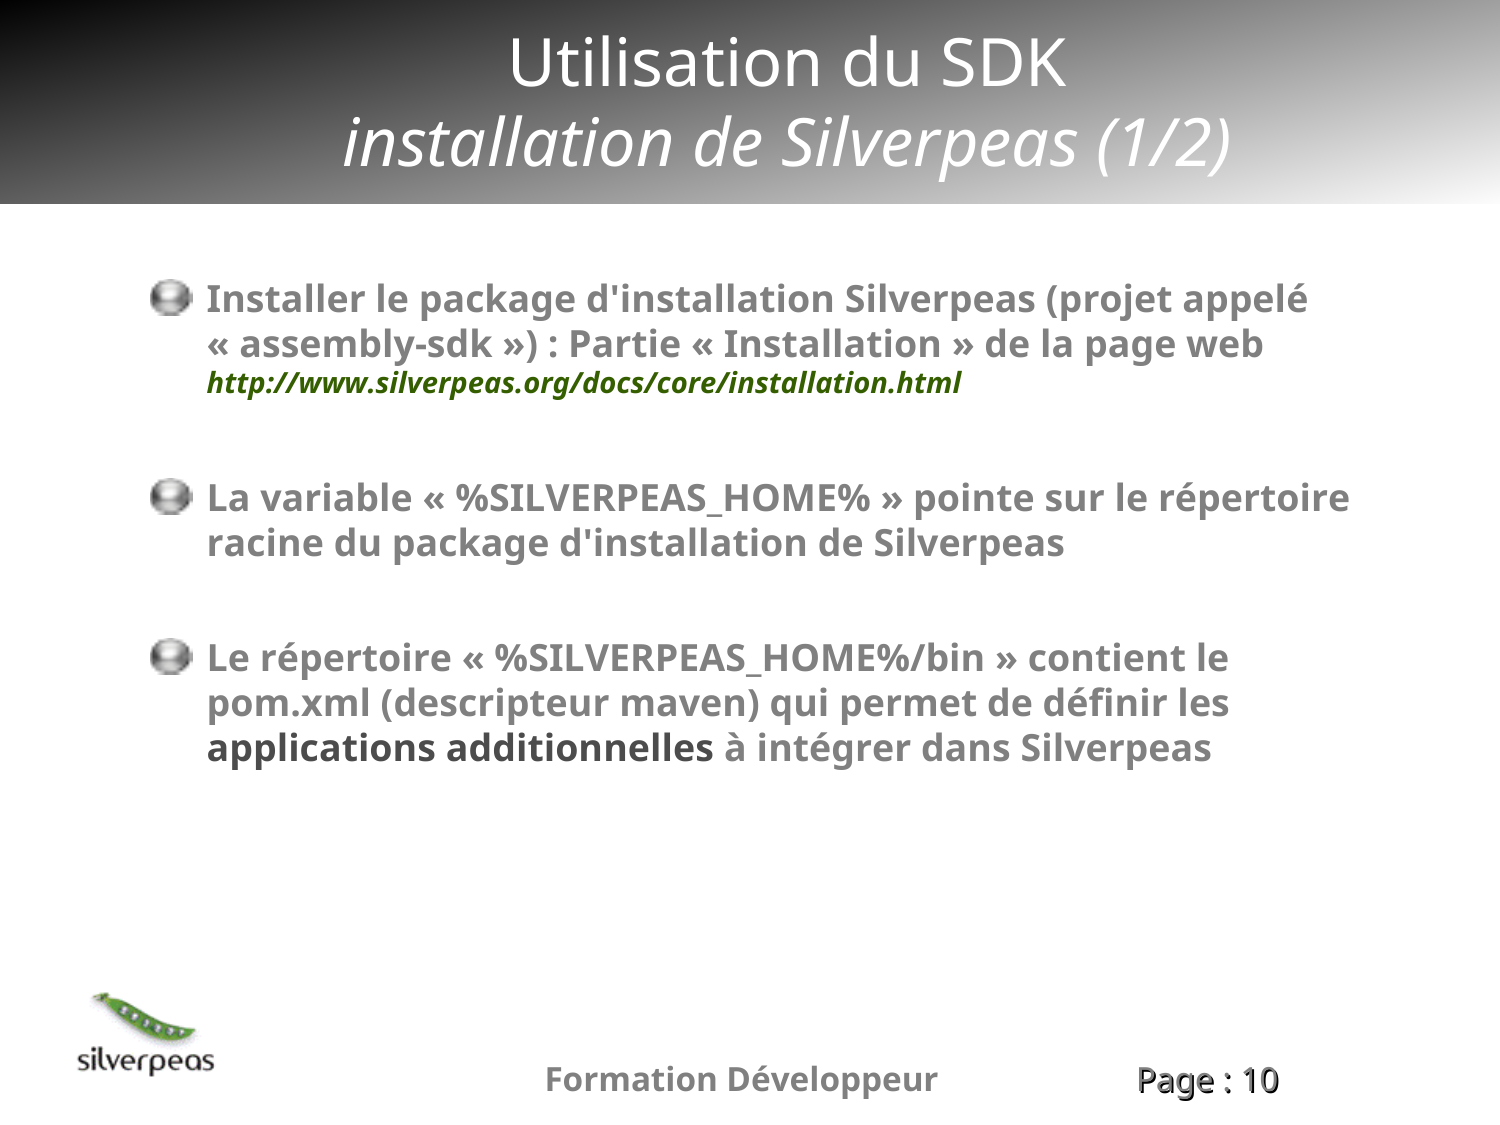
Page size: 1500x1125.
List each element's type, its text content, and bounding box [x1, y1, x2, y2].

picture [68, 985, 225, 1083]
title Utilisation du SDK installation de Silverpeas (1/2) [206, 0, 1369, 201]
list Installer le package d'installation Silverpeas (projet appelé « assembly-sdk ») : Partie « Installation » de la page web http://www.silverpeas.org/docs/core/installation.html La variable « %SILVERPEAS_HOME% » pointe sur le répertoire racine du package d'installation de Silverpeas Le répertoire « %SILVERPEAS_HOME%/bin » contient le pom.xml (descripteur maven) qui permet de définir les applications additionnelles à intégrer dans Silverpeas [135, 267, 1411, 1025]
